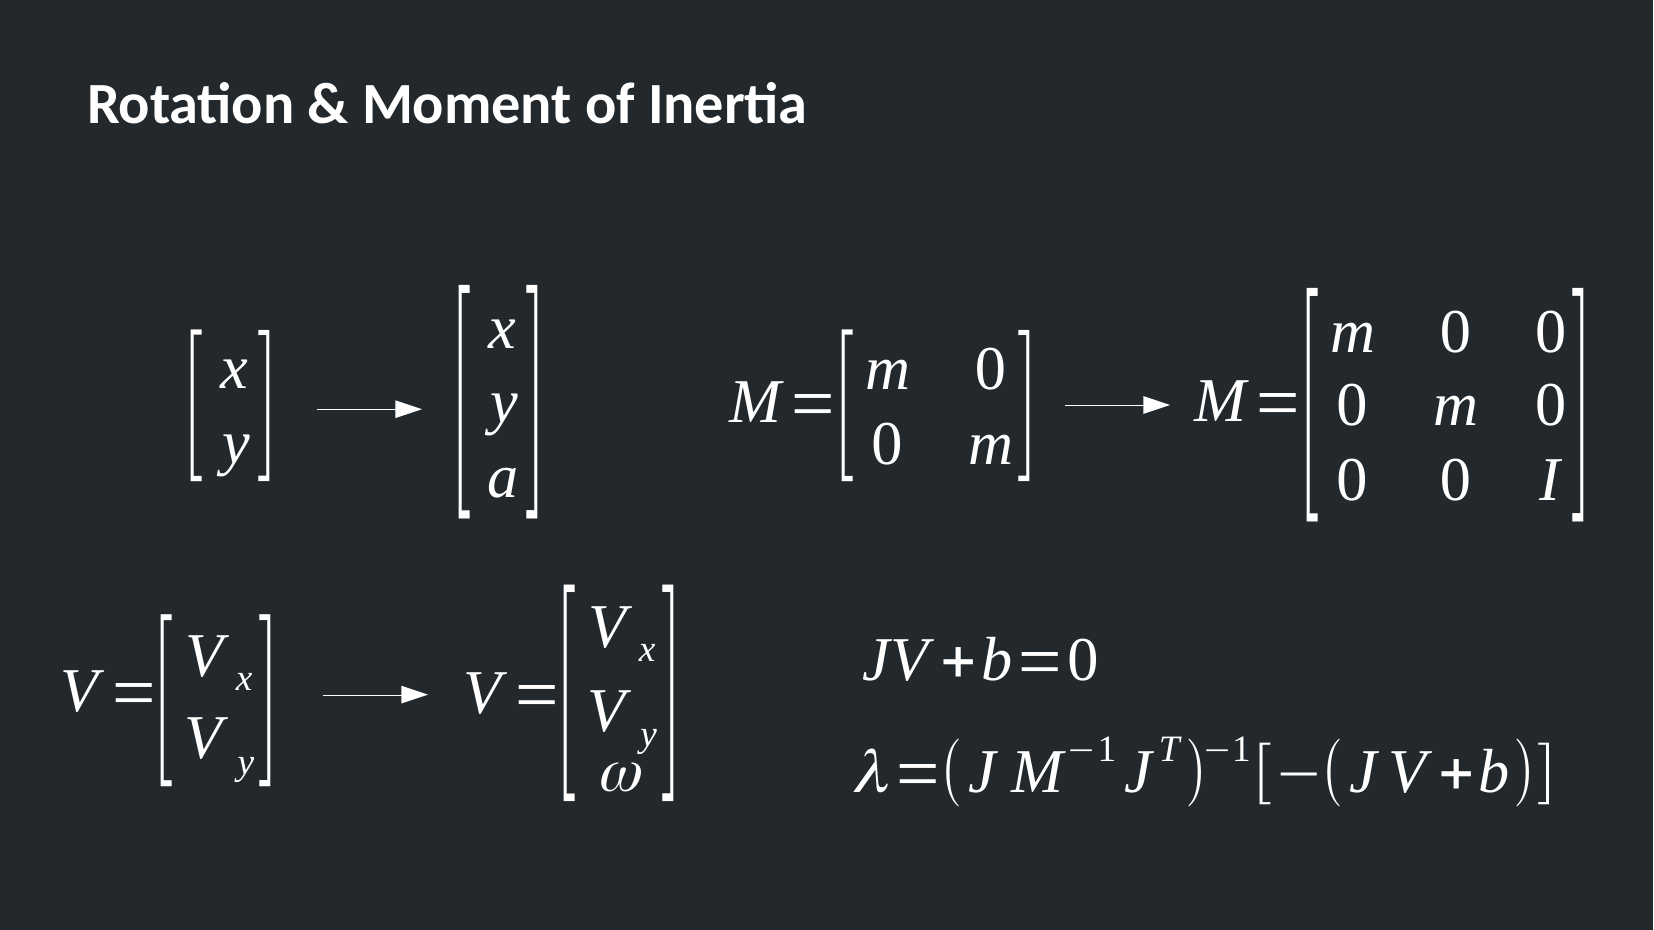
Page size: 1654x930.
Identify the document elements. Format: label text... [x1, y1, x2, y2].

chart [457, 581, 693, 805]
chart [844, 728, 1561, 811]
chart [720, 326, 1048, 486]
chart [1185, 284, 1602, 525]
chart [448, 281, 556, 522]
text_box Rotation & Moment of Inertia [72, 72, 1363, 221]
chart [855, 623, 1106, 693]
chart [180, 326, 288, 485]
chart [54, 611, 289, 791]
